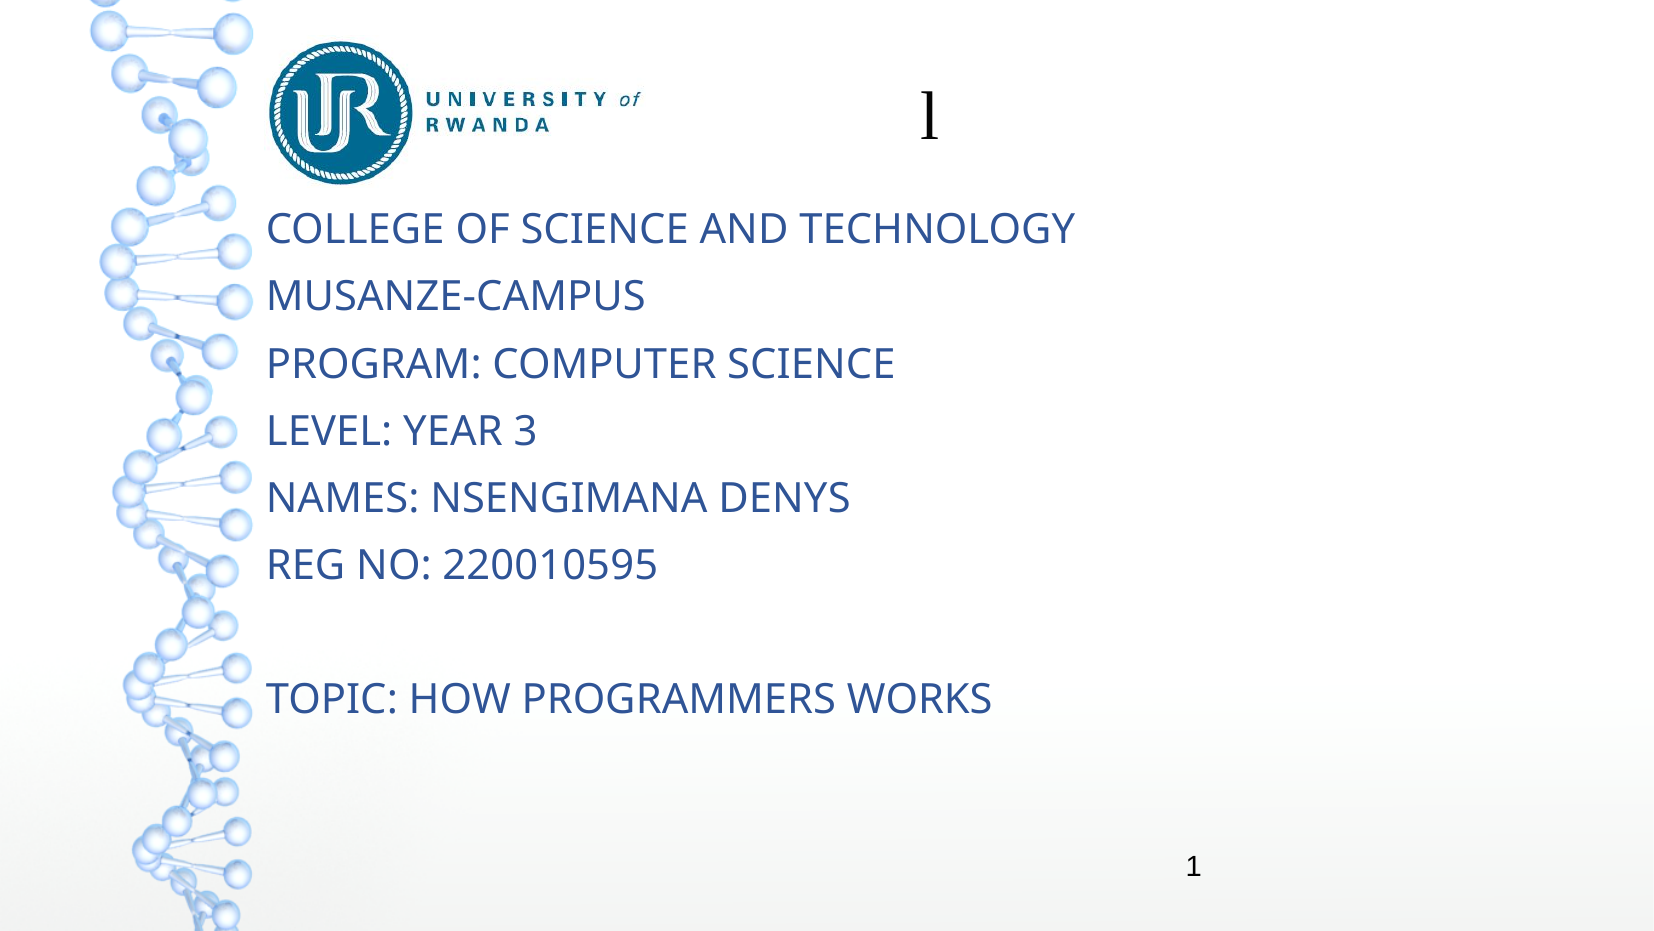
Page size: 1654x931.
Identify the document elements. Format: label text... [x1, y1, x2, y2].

picture [264, 35, 646, 188]
title l [265, 35, 1595, 189]
list college of science and technology musanze-campus program: computer science level: year 3 Names: nsengimana denys Reg no: 220010595 topic: how programmers works [265, 207, 1606, 764]
text_box [1185, 847, 1571, 912]
